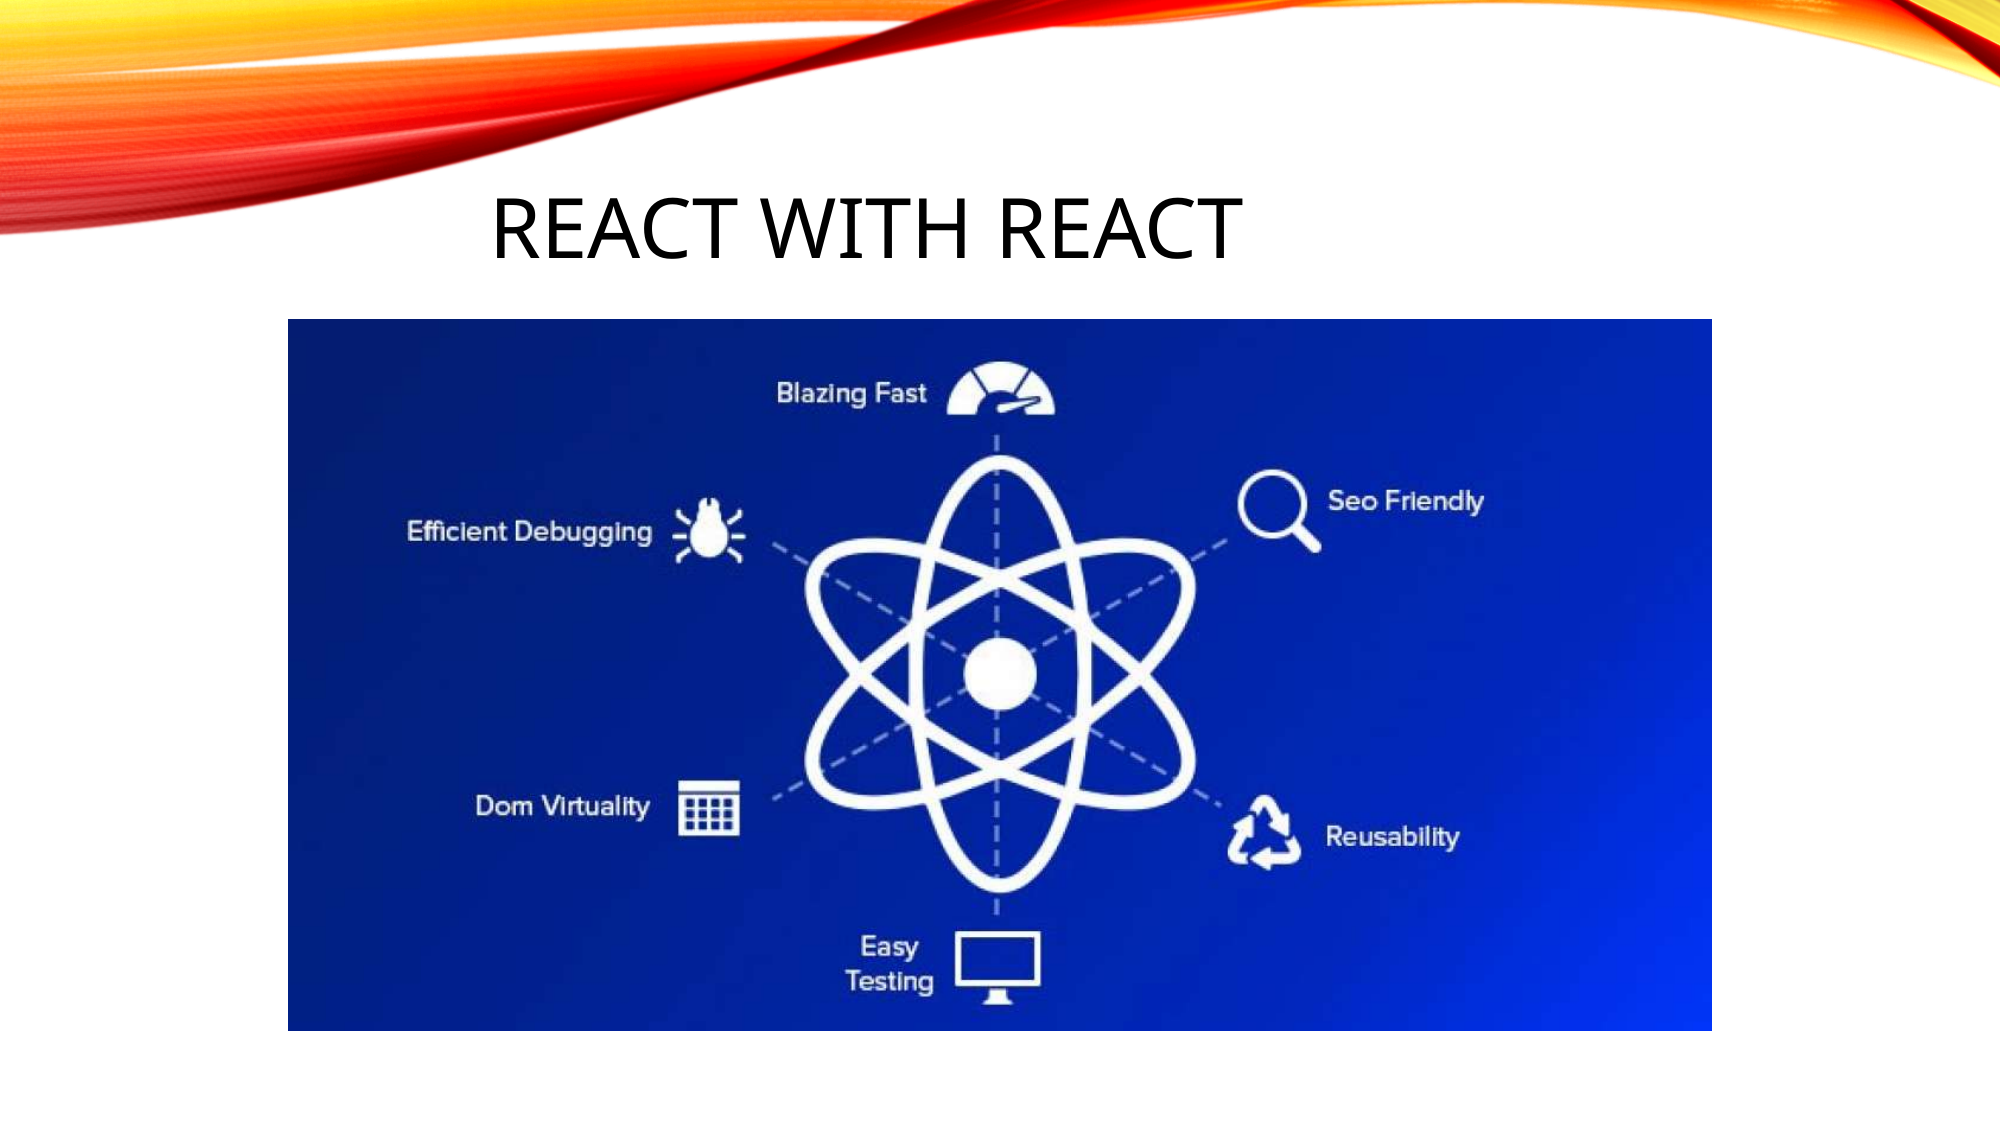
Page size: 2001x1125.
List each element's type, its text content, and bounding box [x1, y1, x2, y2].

title React with react [474, 125, 1888, 338]
picture [288, 319, 1712, 1031]
